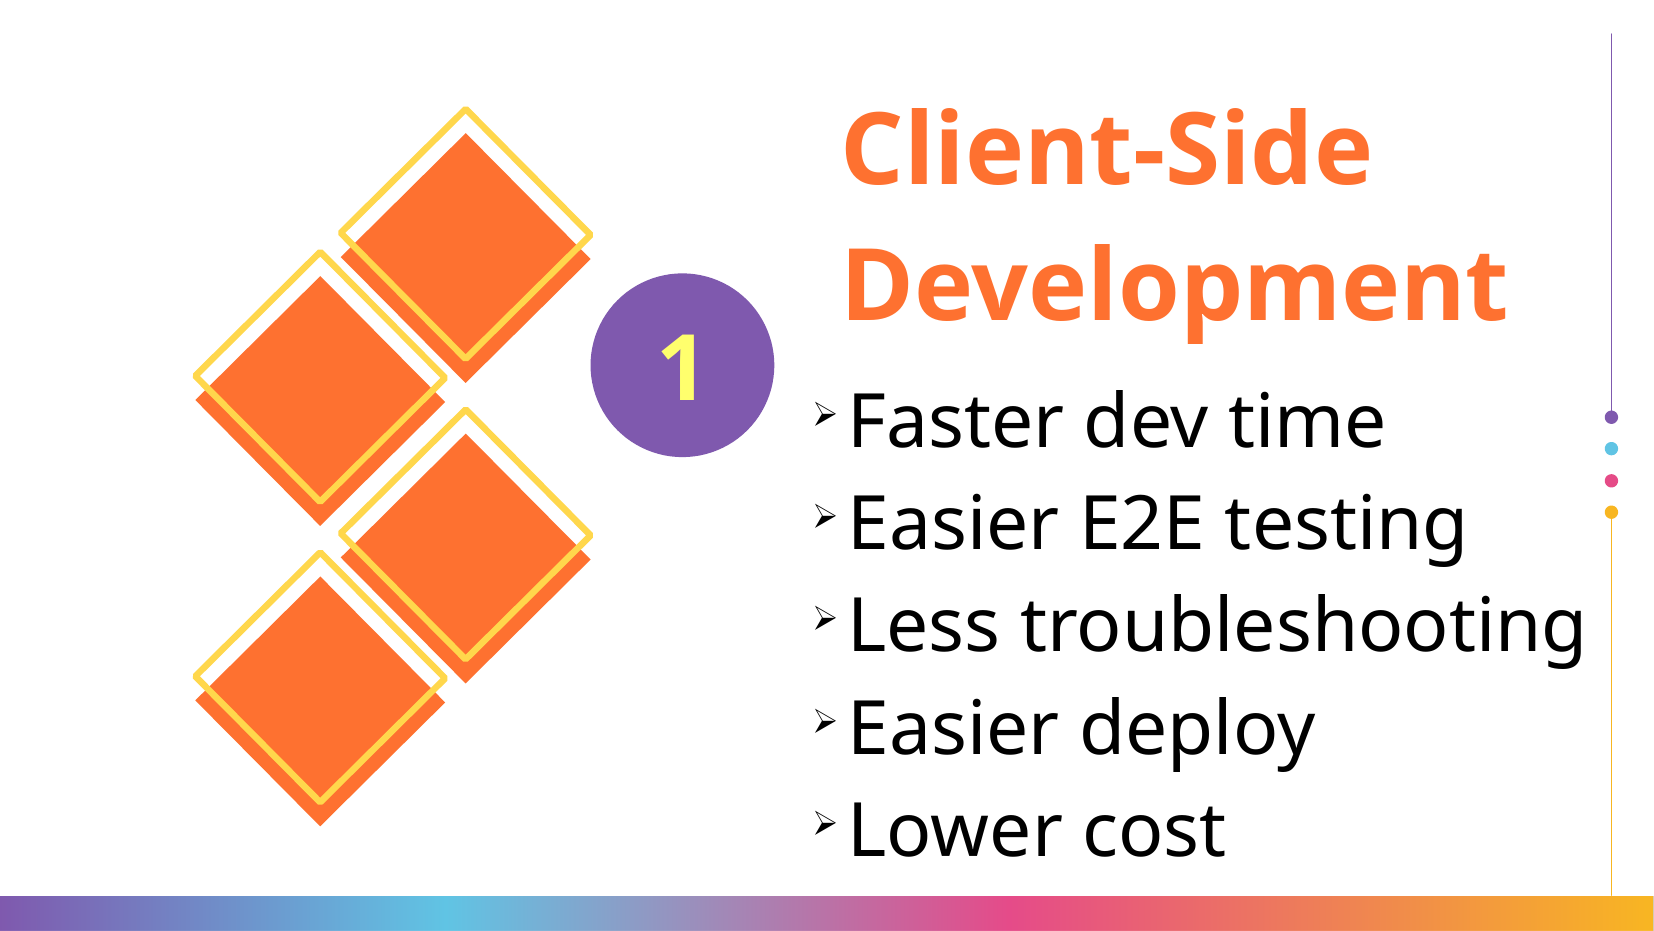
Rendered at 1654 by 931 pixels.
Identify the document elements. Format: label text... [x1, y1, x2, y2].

title Client-Side Development [840, 42, 1565, 359]
text_box Faster dev time Easier E2E testing Less troubleshooting Easier deploy Lower cost [797, 359, 1604, 886]
text_box 1 [590, 273, 775, 458]
picture [0, 896, 1654, 931]
